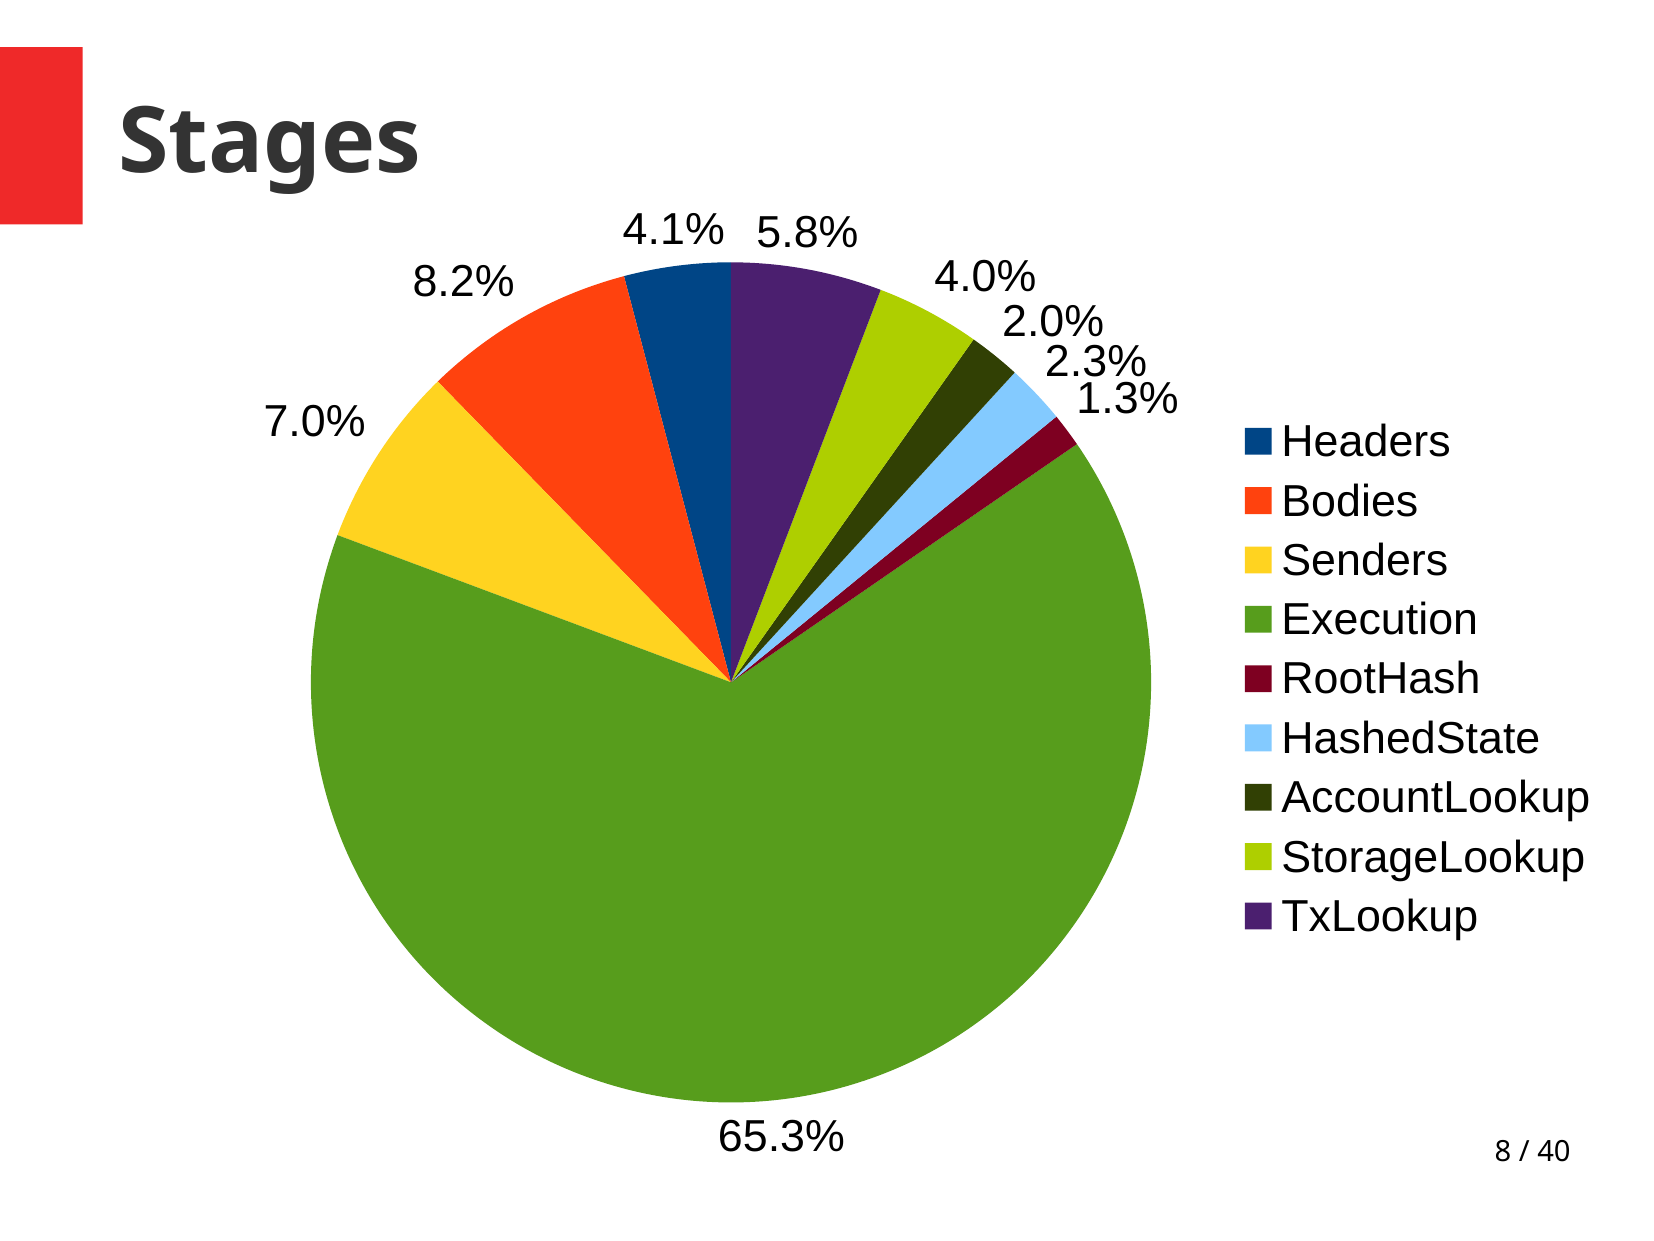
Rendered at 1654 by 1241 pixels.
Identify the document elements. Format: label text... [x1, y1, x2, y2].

title Stages [118, 33, 1571, 134]
picture [30, 134, 1636, 1224]
